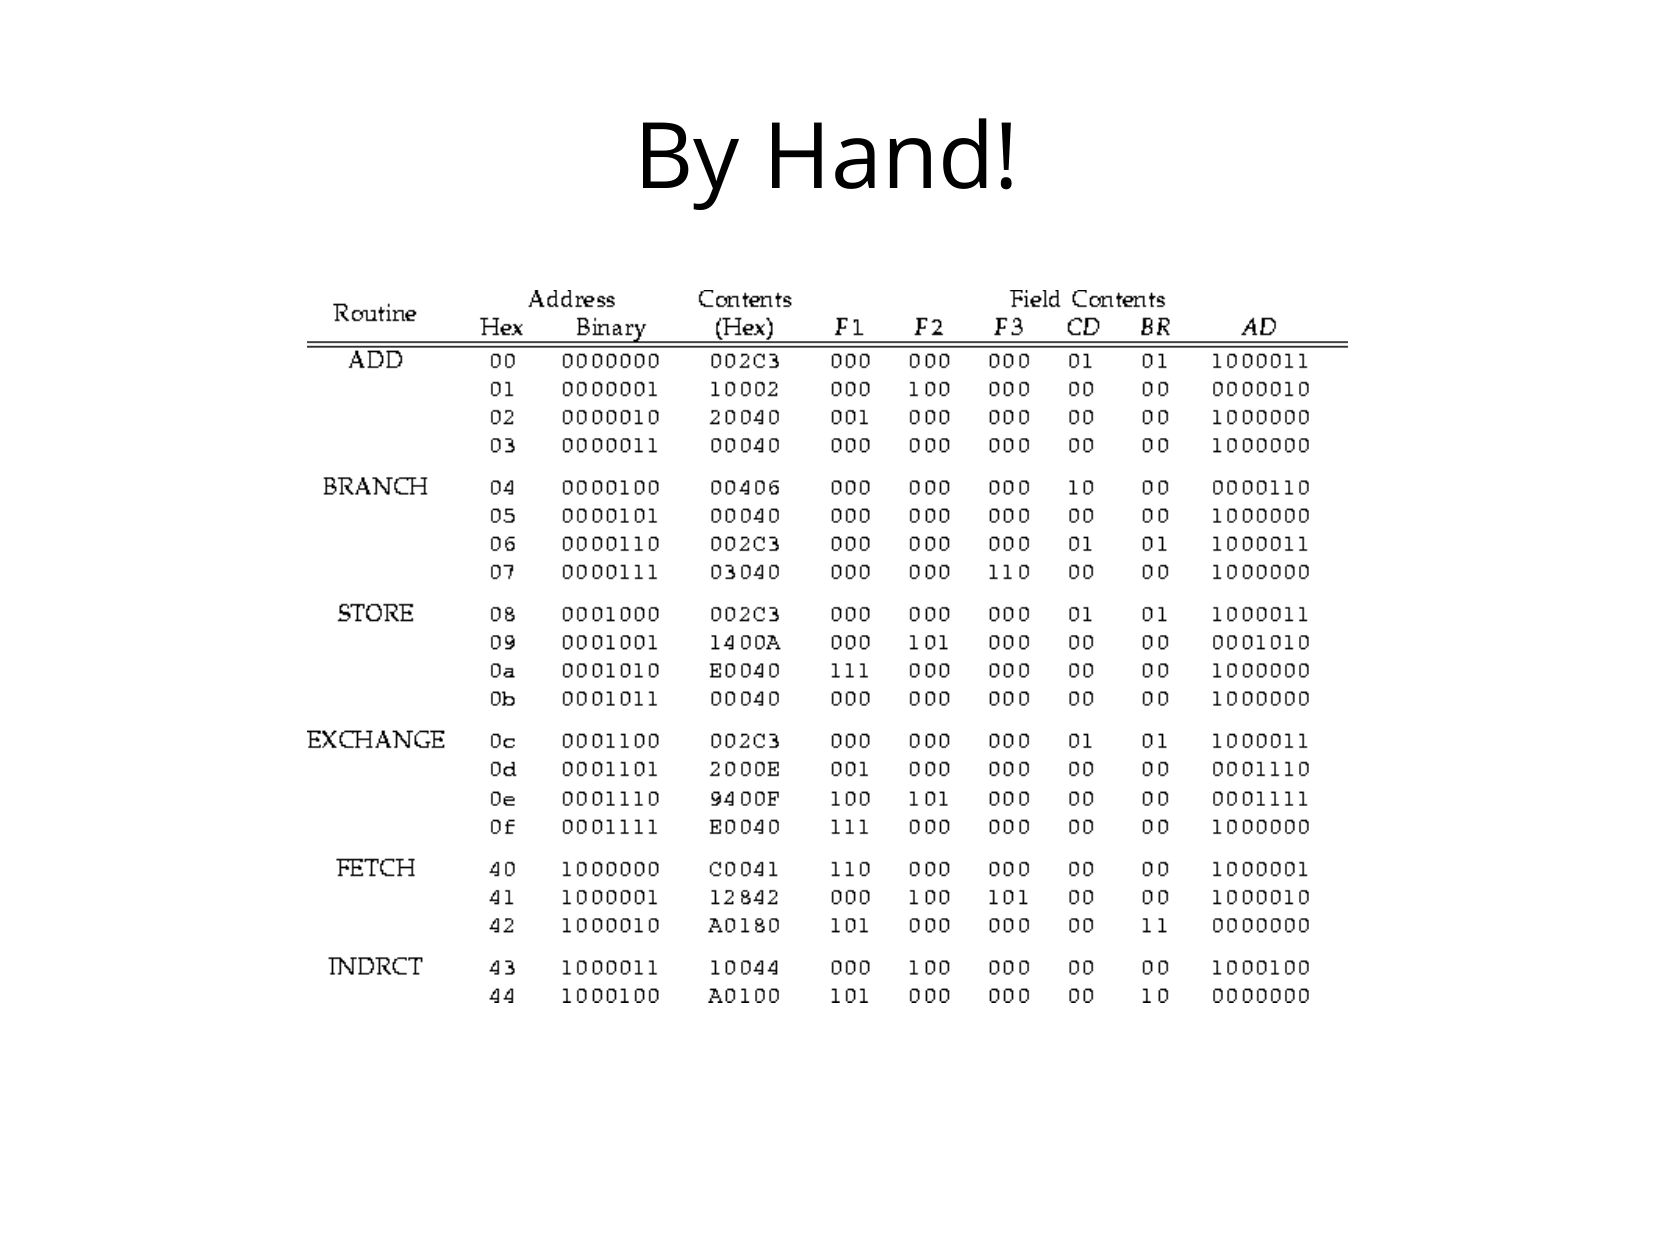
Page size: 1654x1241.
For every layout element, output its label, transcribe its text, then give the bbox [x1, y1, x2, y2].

title By Hand! [82, 49, 1571, 257]
picture [307, 290, 1348, 1003]
